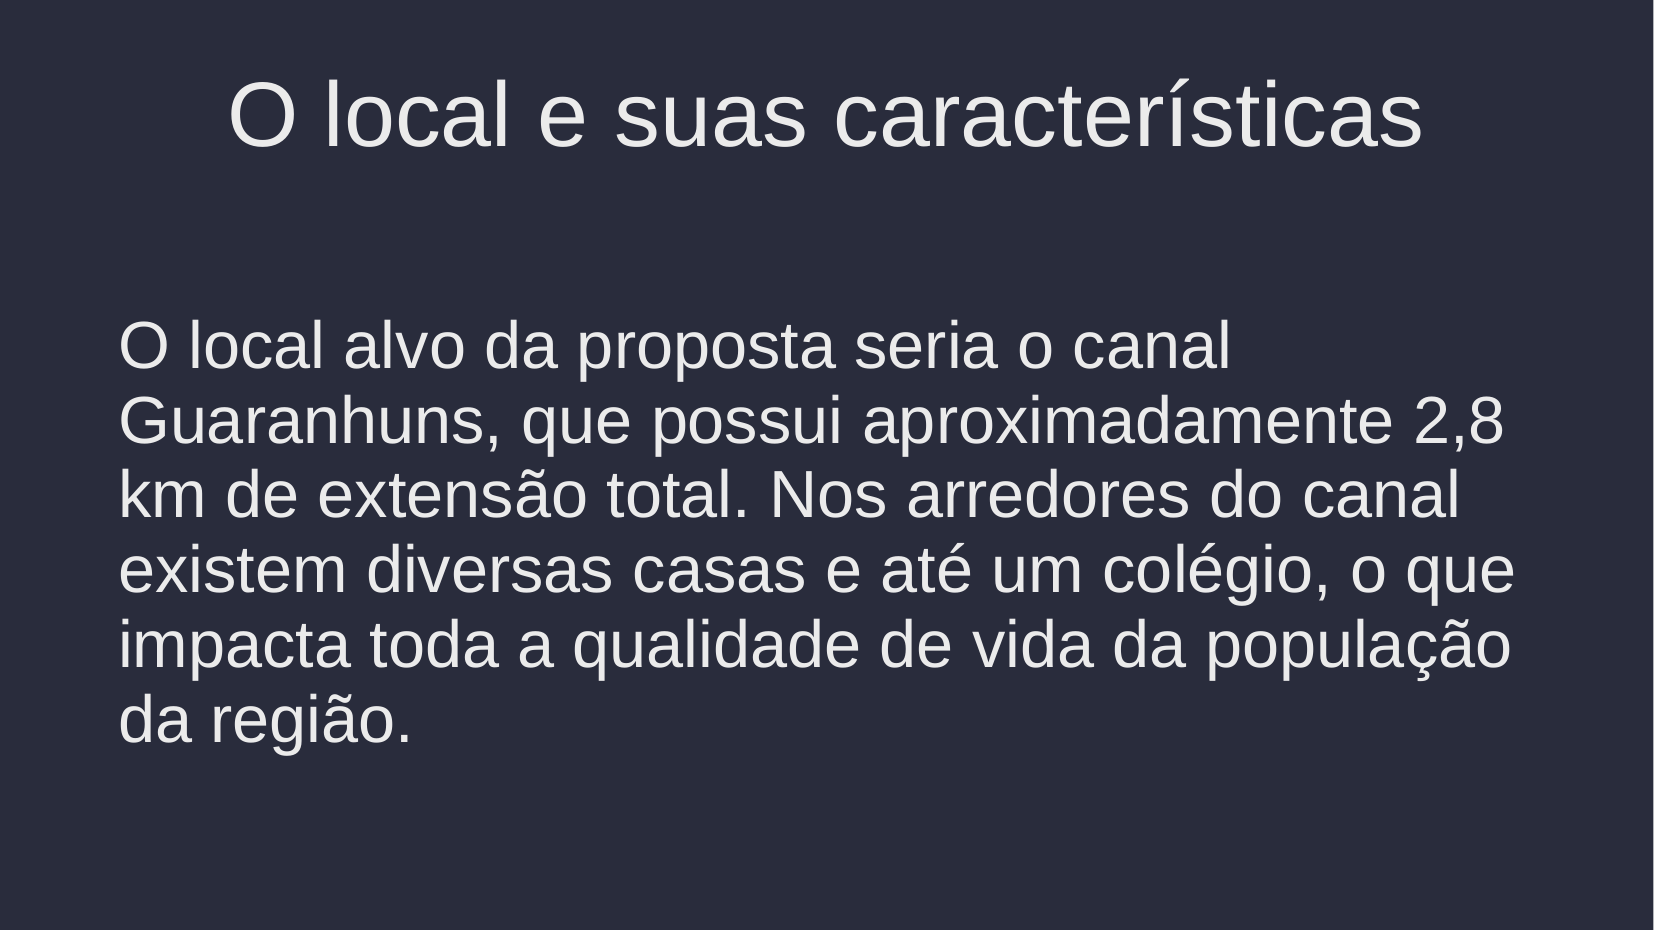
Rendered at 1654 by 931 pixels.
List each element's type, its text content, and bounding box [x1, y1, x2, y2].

title O local e suas características [82, 37, 1571, 193]
list O local alvo da proposta seria o canal Guaranhuns, que possui aproximadamente 2,8 km de extensão total. Nos arredores do canal existem diversas casas e até um colégio, o que impacta toda a qualidade de vida da população da região. [47, 307, 1536, 848]
